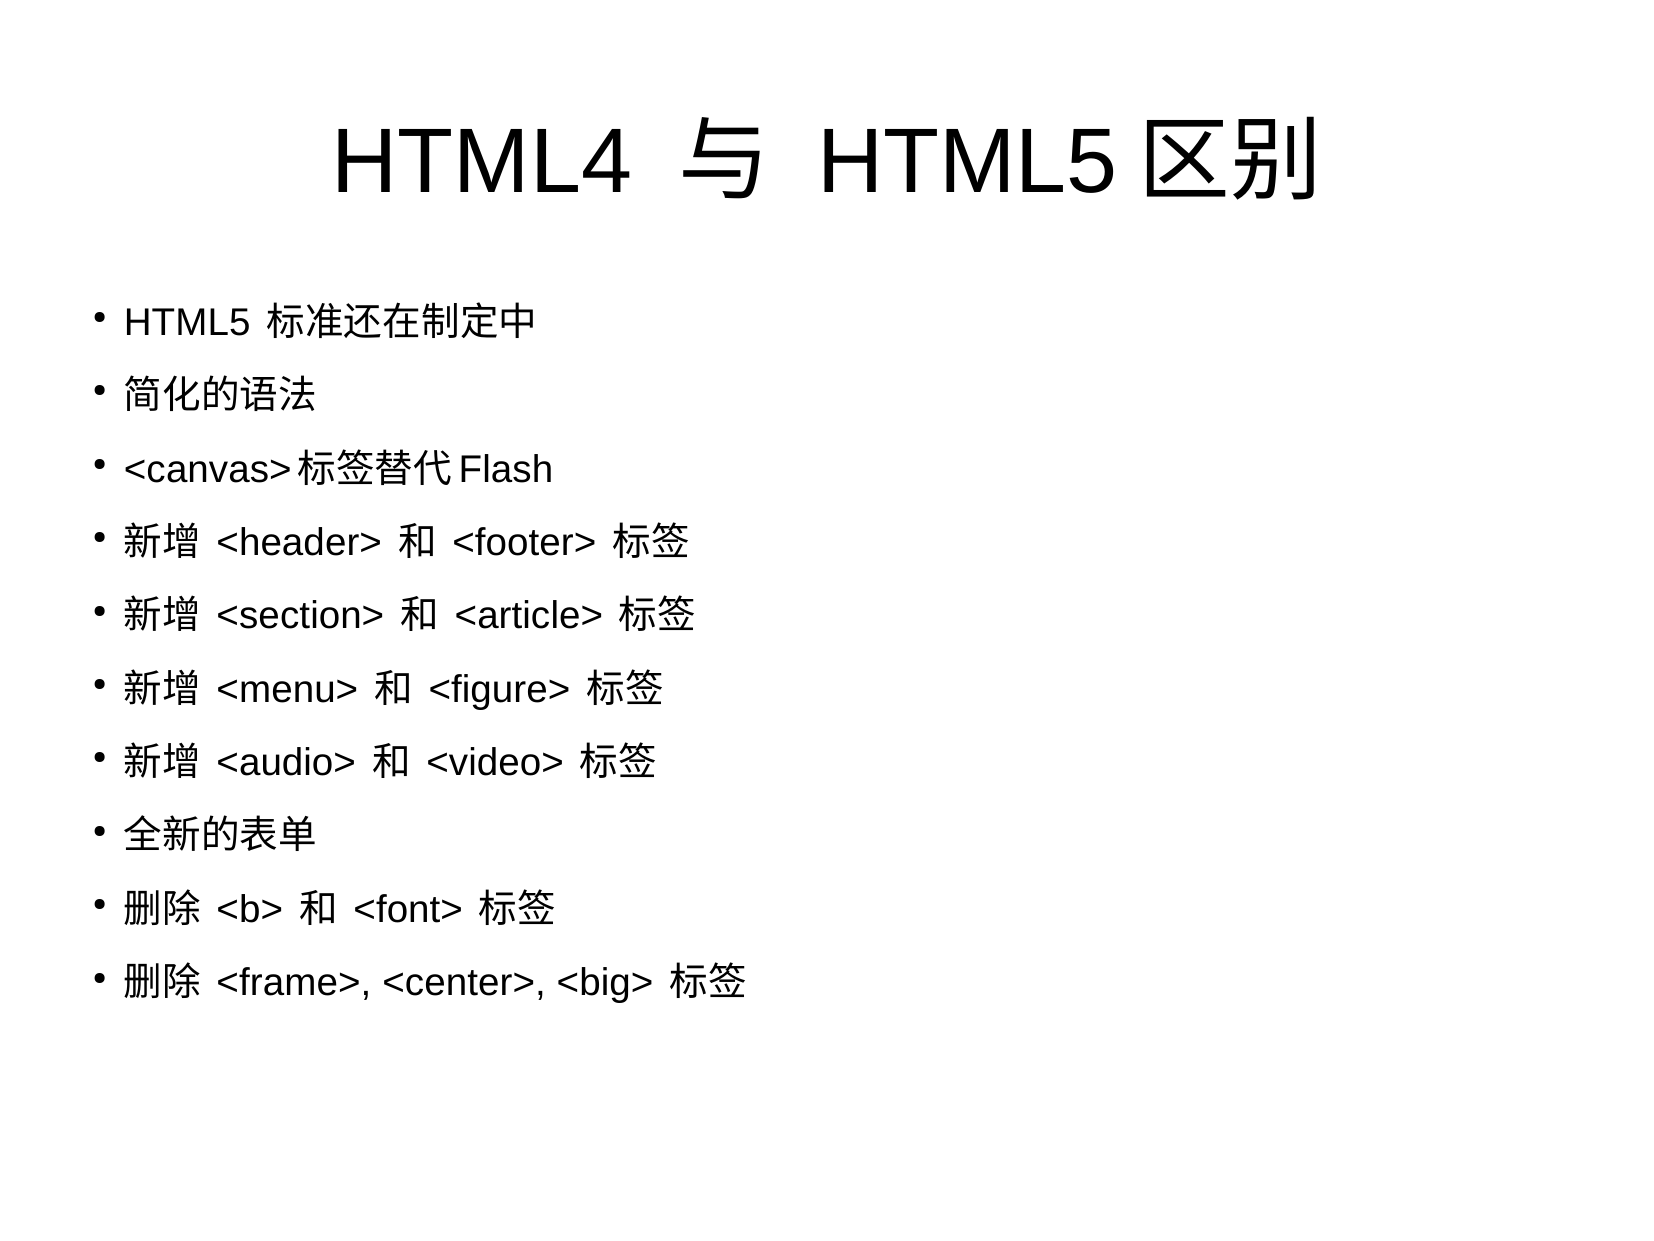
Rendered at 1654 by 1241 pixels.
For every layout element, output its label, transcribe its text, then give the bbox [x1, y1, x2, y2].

list HTML5 标准还在制定中 简化的语法 <canvas>标签替代Flash 新增 <header> 和 <footer> 标签 新增 <section> 和 <article> 标签 新增 <menu> 和 <figure> 标签 新增 <audio> 和 <video> 标签 全新的表单 删除 <b> 和 <font> 标签 删除 <frame>, <center>, <big> 标签 [82, 290, 1571, 1010]
title HTML4 与 HTML5区别 [82, 49, 1571, 257]
